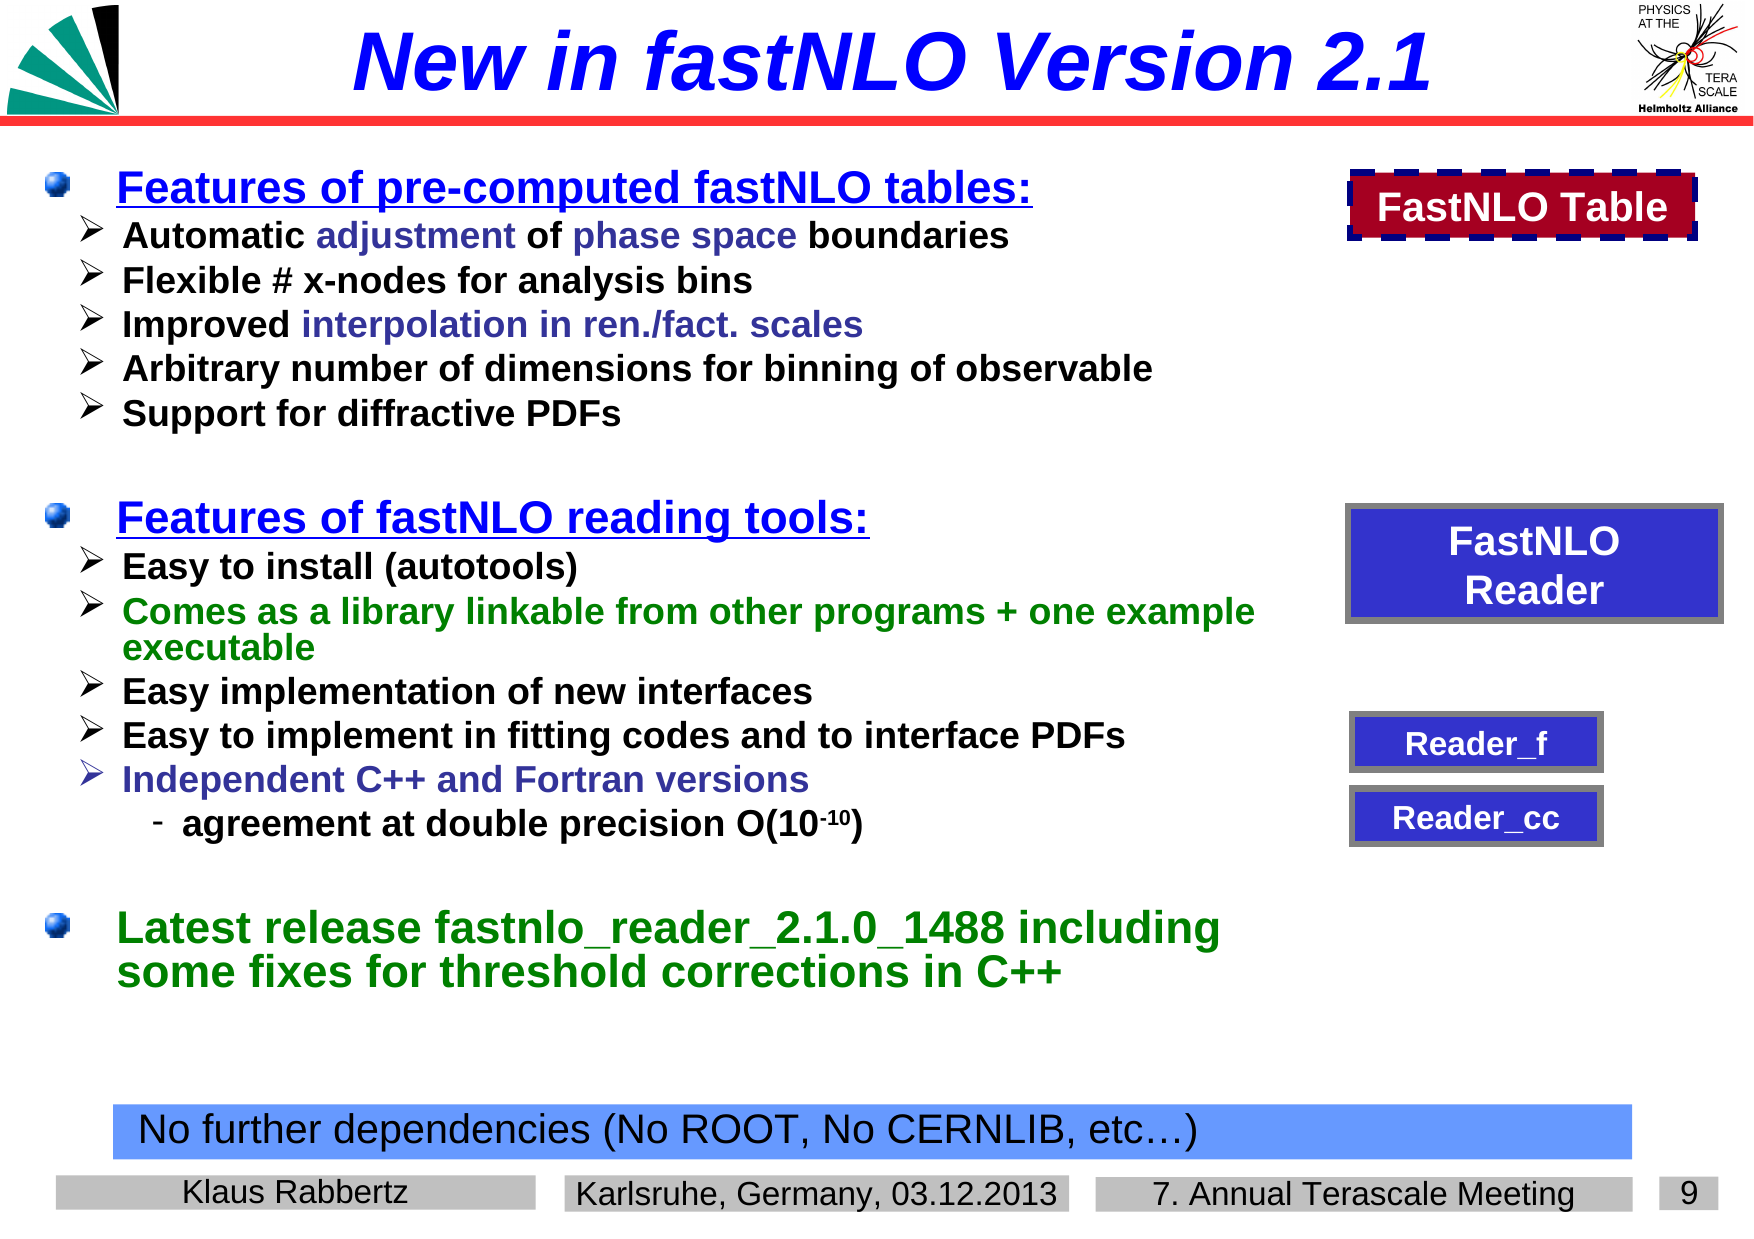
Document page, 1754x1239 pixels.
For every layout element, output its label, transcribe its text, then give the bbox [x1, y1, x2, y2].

list Features of pre-computed fastNLO tables: Automatic adjustment of phase space boundaries Flexible # x-nodes for analysis bins Improved interpolation in ren./fact. scales Arbitrary number of dimensions for binning of observable Support for diffractive PDFs Features of fastNLO reading tools: Easy to install (autotools) Comes as a library linkable from other programs + one example executable Easy implementation of new interfaces Easy to implement in fitting codes and to interface PDFs Independent C++ and Fortran versions agreement at double precision O(10-10) Latest release fastnlo_reader_2.1.0_1488 including some fixes for threshold corrections in C++ [18, 160, 1341, 1095]
text_box FastNLO Table [1350, 172, 1696, 238]
text_box Reader_f [1351, 714, 1601, 770]
text_box No further dependencies (No ROOT, No CERNLIB, etc…) [113, 1104, 1633, 1160]
picture [7, 5, 119, 116]
text_box FastNLO Reader [1347, 505, 1721, 621]
text_box Reader_cc [1351, 788, 1601, 844]
title New in fastNLO Version 2.1 [123, 0, 1606, 115]
picture [1631, 1, 1745, 115]
